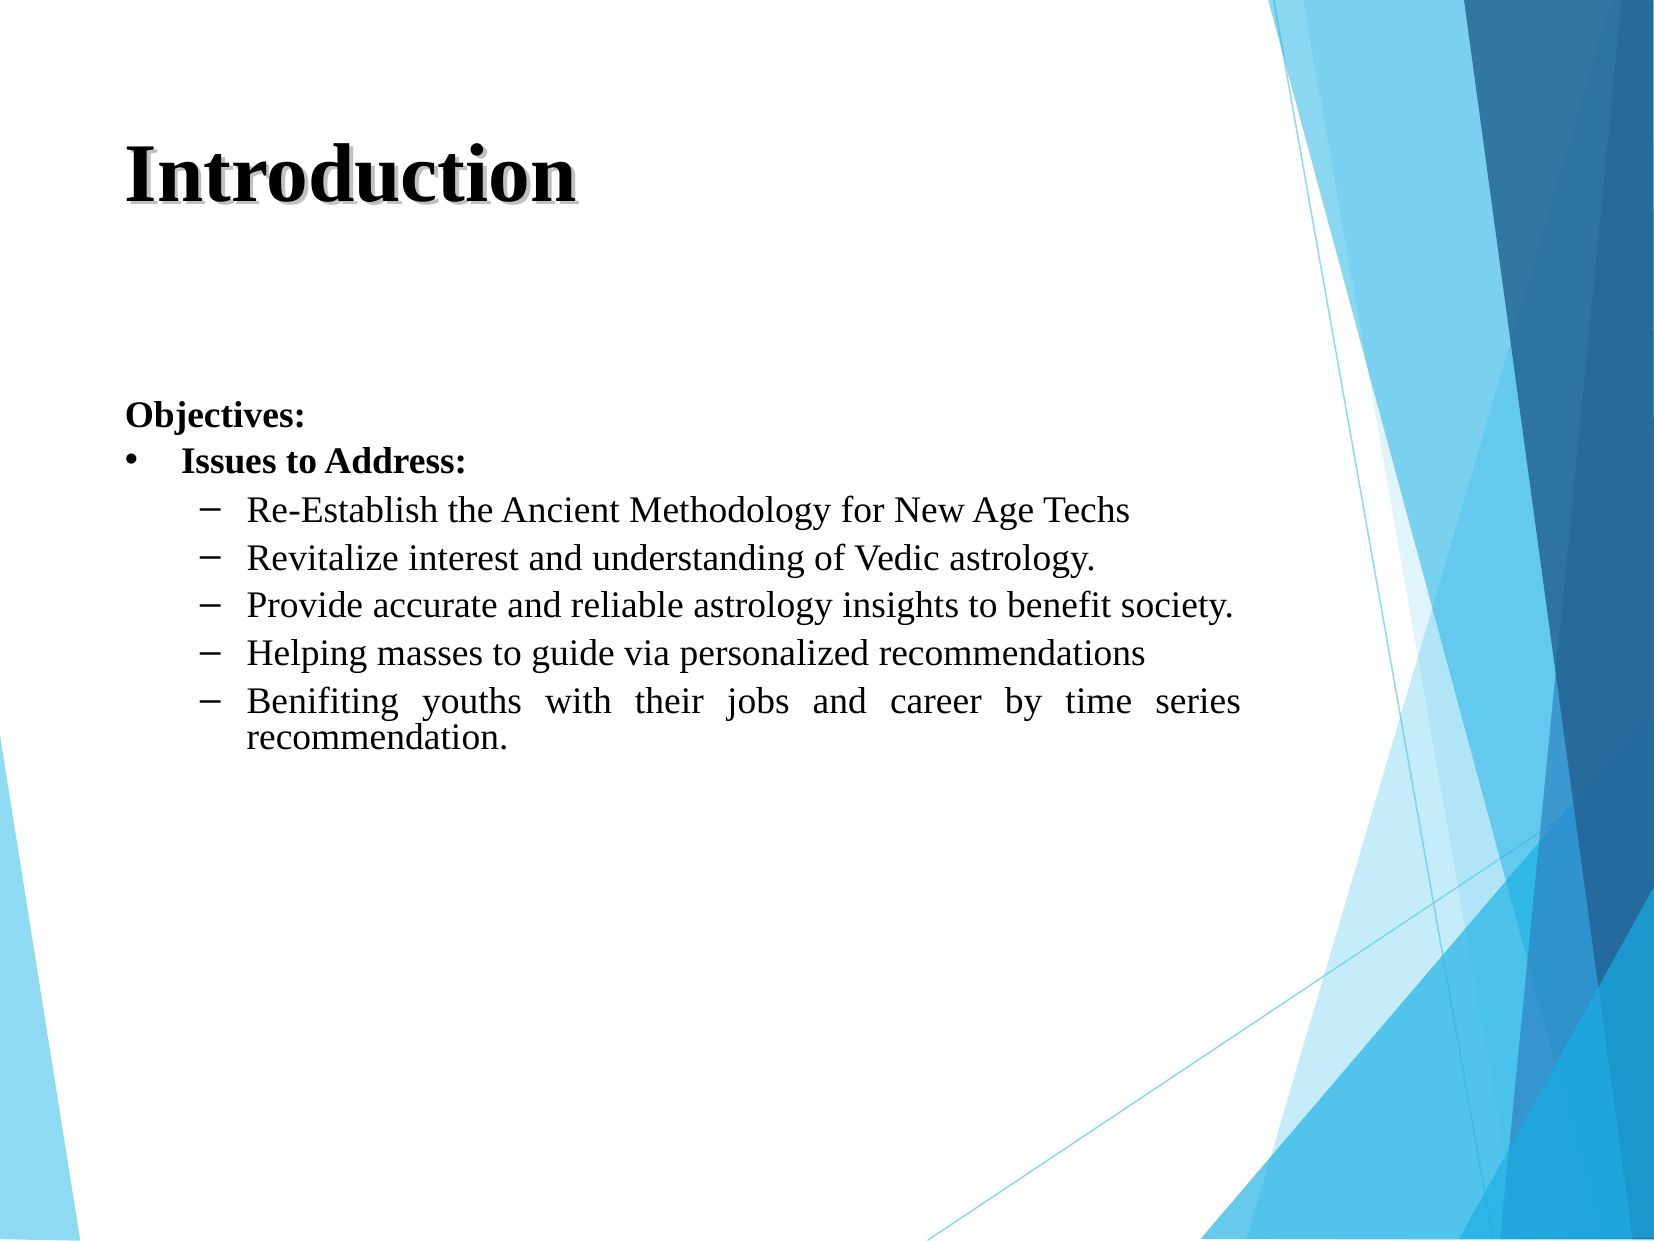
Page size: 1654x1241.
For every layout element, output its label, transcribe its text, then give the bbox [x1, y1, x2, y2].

title Introduction [110, 110, 1257, 348]
list Objectives: Issues to Address: Re-Establish the Ancient Methodology for New Age Techs Revitalize interest and understanding of Vedic astrology. Provide accurate and reliable astrology insights to benefit society. Helping masses to guide via personalized recommendations Benifiting youths with their jobs and career by time series recommendation. [110, 390, 1257, 1092]
